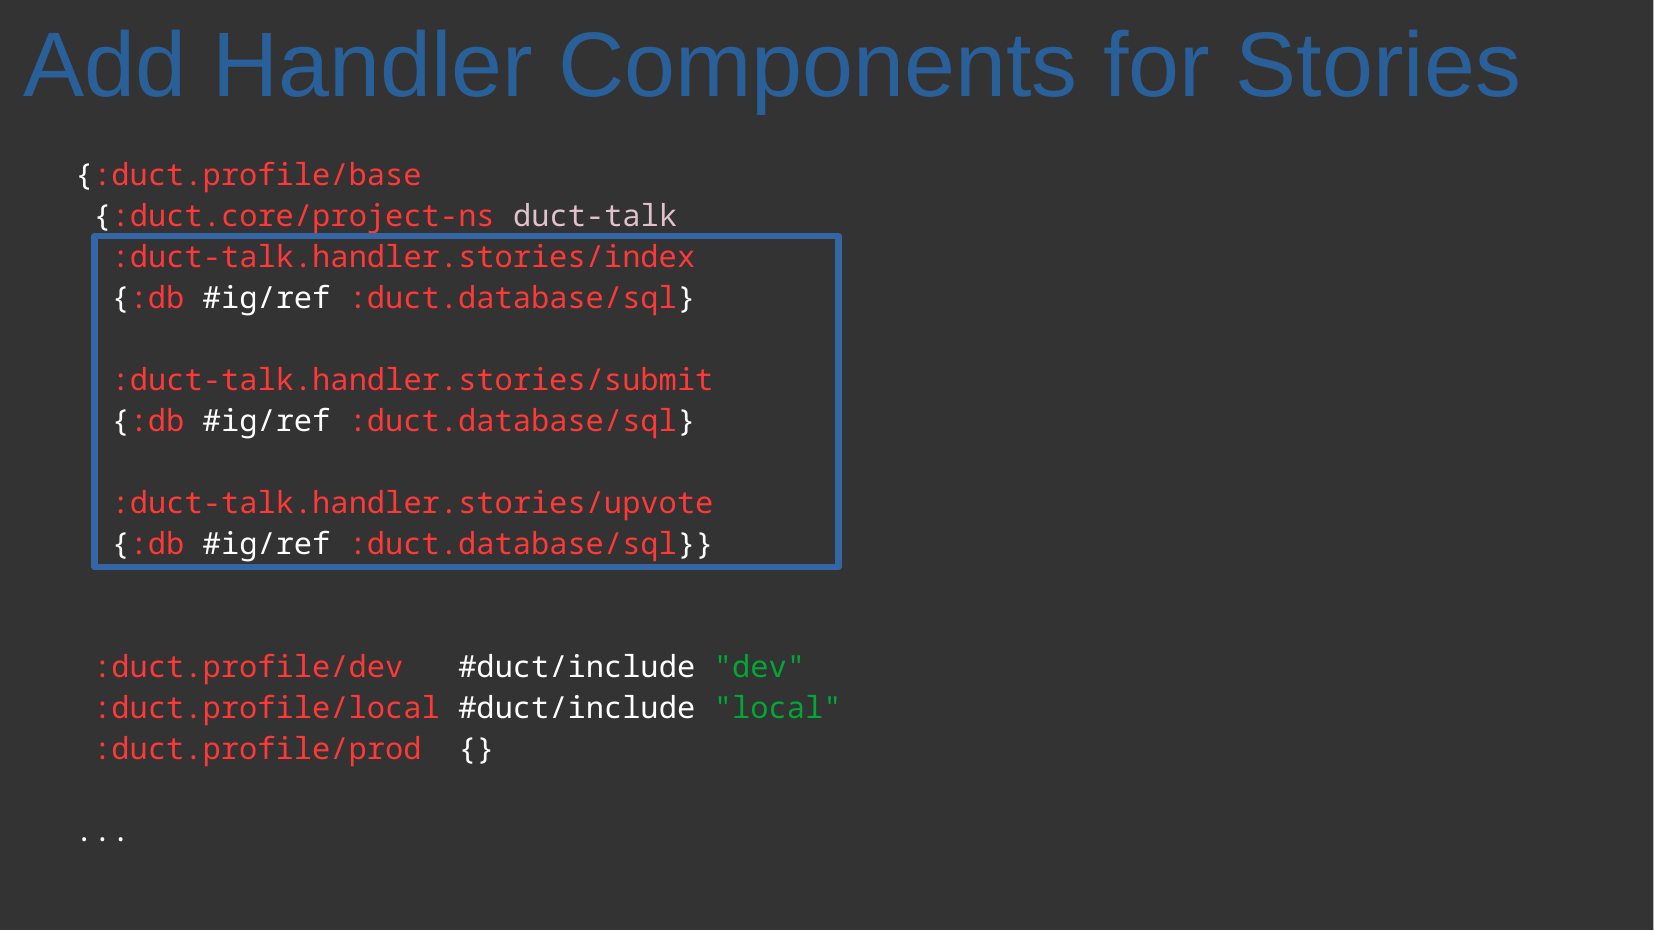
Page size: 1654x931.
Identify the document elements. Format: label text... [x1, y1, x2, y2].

title Add Handler Components for Stories [23, 11, 1589, 119]
list {:duct.profile/base {:duct.core/project-ns duct-talk :duct-talk.handler.stories/index {:db #ig/ref :duct.database/sql} :duct-talk.handler.stories/submit {:db #ig/ref :duct.database/sql} :duct-talk.handler.stories/upvote {:db #ig/ref :duct.database/sql}} :duct.profile/dev #duct/include "dev" :duct.profile/local #duct/include "local" :duct.profile/prod {} ... [75, 153, 1564, 851]
